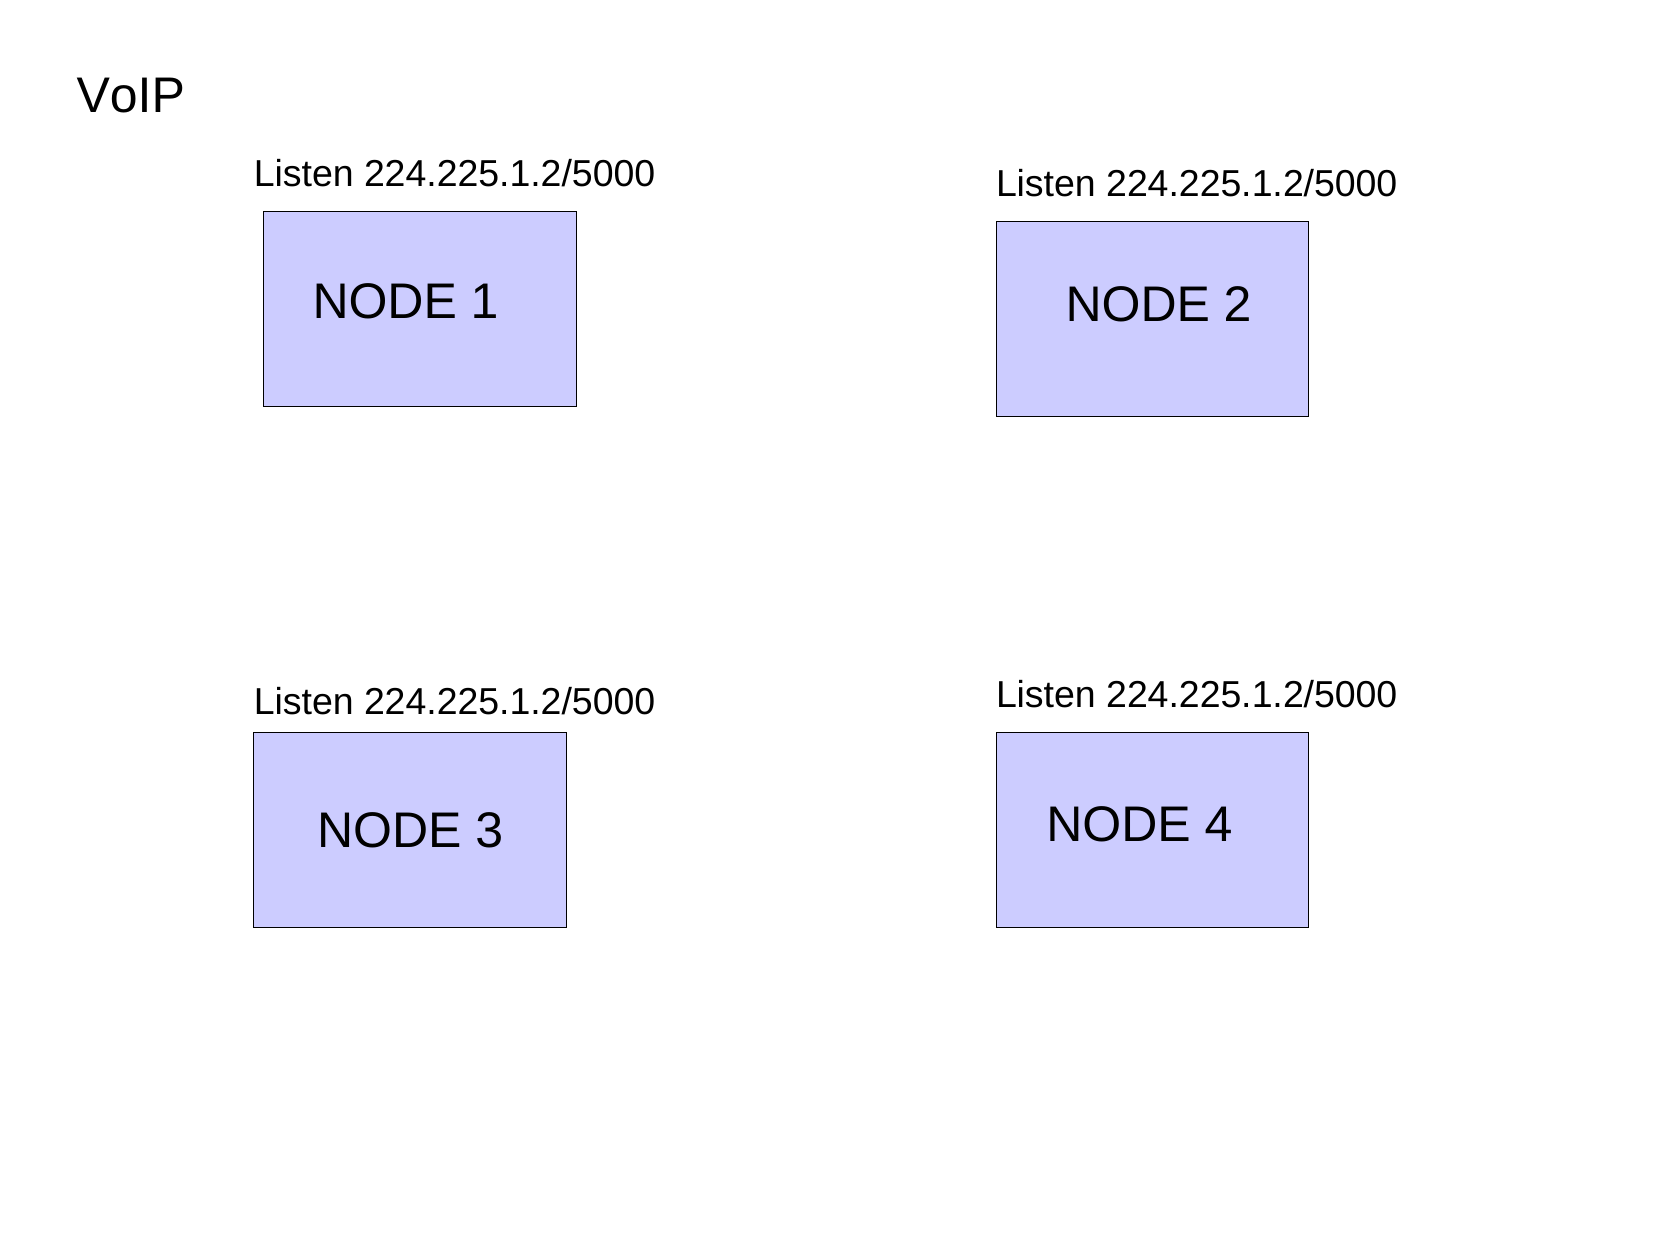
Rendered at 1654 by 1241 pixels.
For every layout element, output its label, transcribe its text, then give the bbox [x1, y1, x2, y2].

text_box NODE 3 [317, 802, 579, 866]
text_box NODE 4 [1046, 795, 1321, 859]
text_box Listen 224.225.1.2/5000 [253, 680, 840, 730]
text_box [996, 732, 1309, 928]
text_box Listen 224.225.1.2/5000 [253, 152, 840, 202]
text_box [263, 211, 577, 407]
text_box Listen 224.225.1.2/5000 [996, 673, 1583, 723]
text_box [253, 732, 567, 928]
text_box VoIP [76, 66, 205, 131]
text_box NODE 1 [312, 273, 567, 337]
text_box [996, 221, 1309, 417]
text_box Listen 224.225.1.2/5000 [996, 162, 1583, 212]
text_box NODE 2 [1065, 276, 1317, 344]
